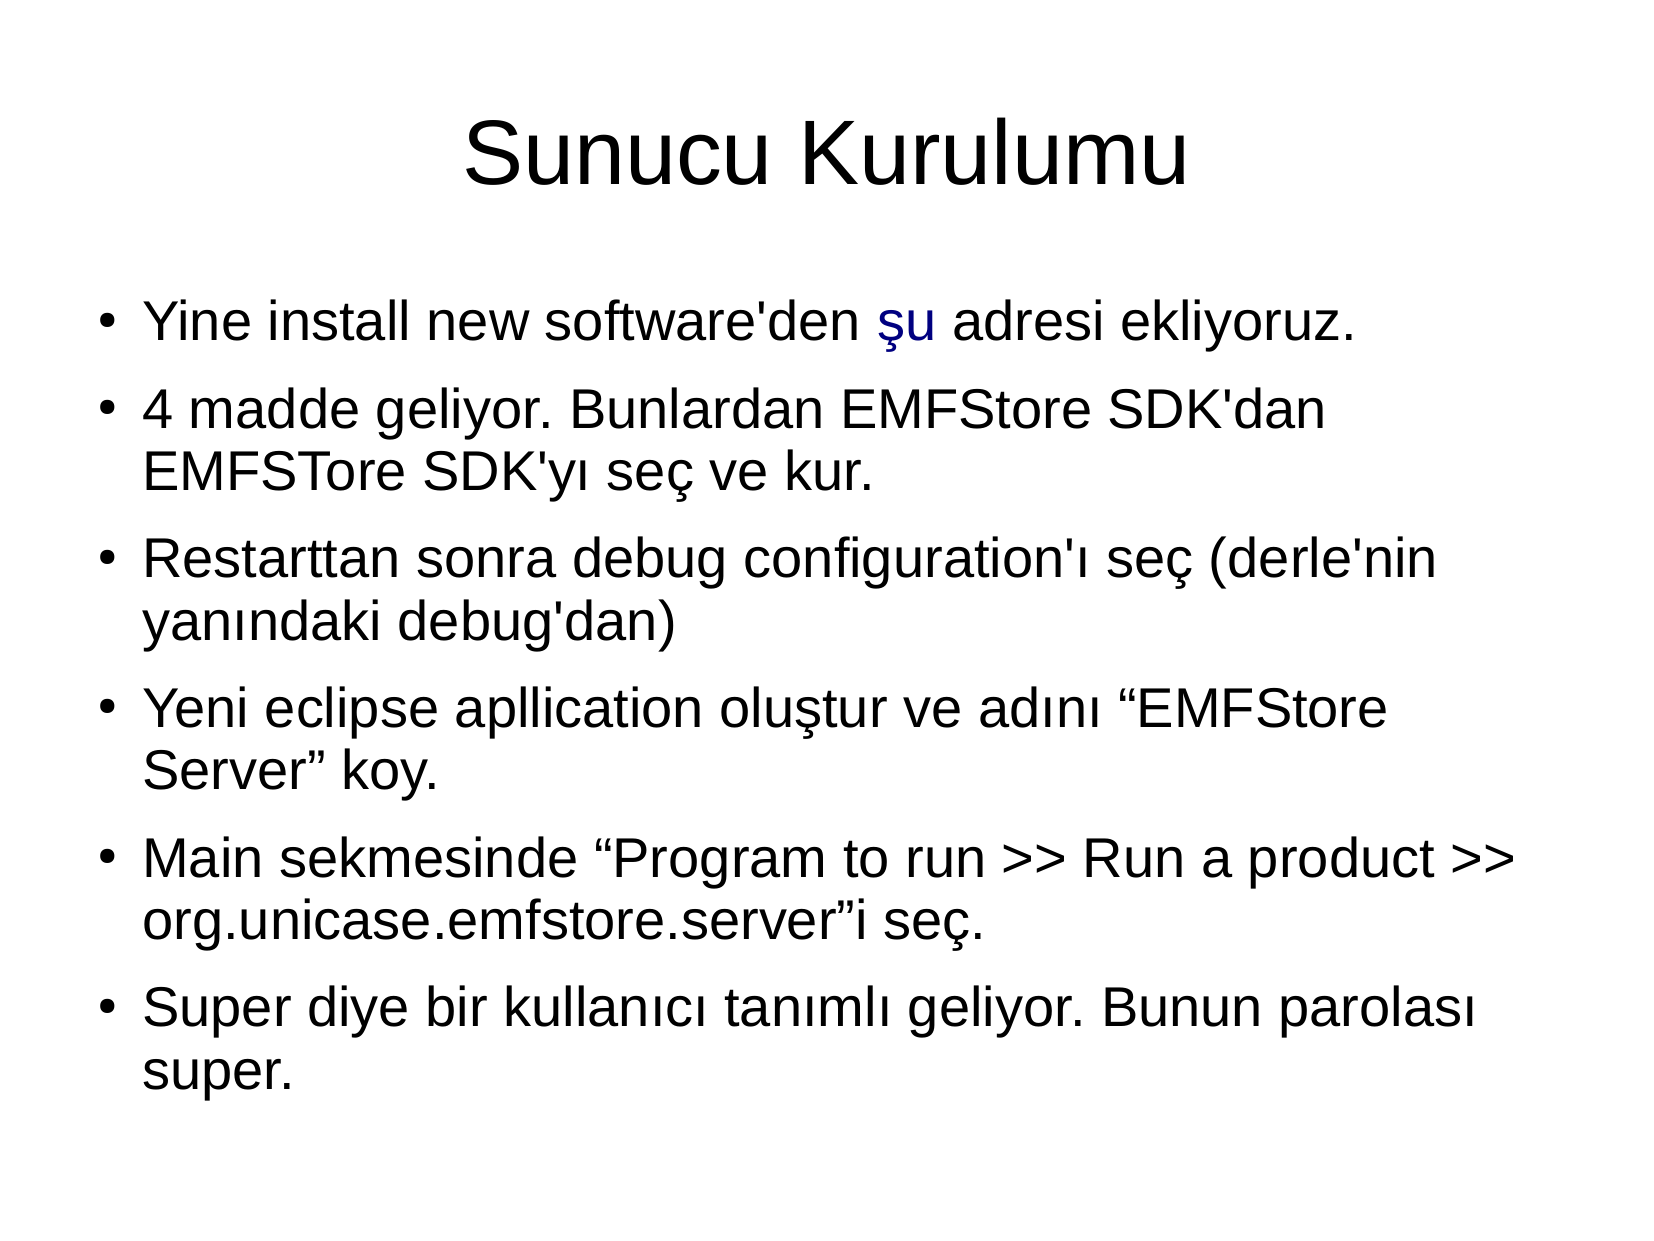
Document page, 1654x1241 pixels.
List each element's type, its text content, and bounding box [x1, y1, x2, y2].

title Sunucu Kurulumu [82, 49, 1571, 257]
list Yine install new software'den şu adresi ekliyoruz. 4 madde geliyor. Bunlardan EMFStore SDK'dan EMFSTore SDK'yı seç ve kur. Restarttan sonra debug configuration'ı seç (derle'nin yanındaki debug'dan) Yeni eclipse apllication oluştur ve adını “EMFStore Server” koy. Main sekmesinde “Program to run >> Run a product >> org.unicase.emfstore.server”i seç. Super diye bir kullanıcı tanımlı geliyor. Bunun parolası super. [82, 290, 1571, 1109]
